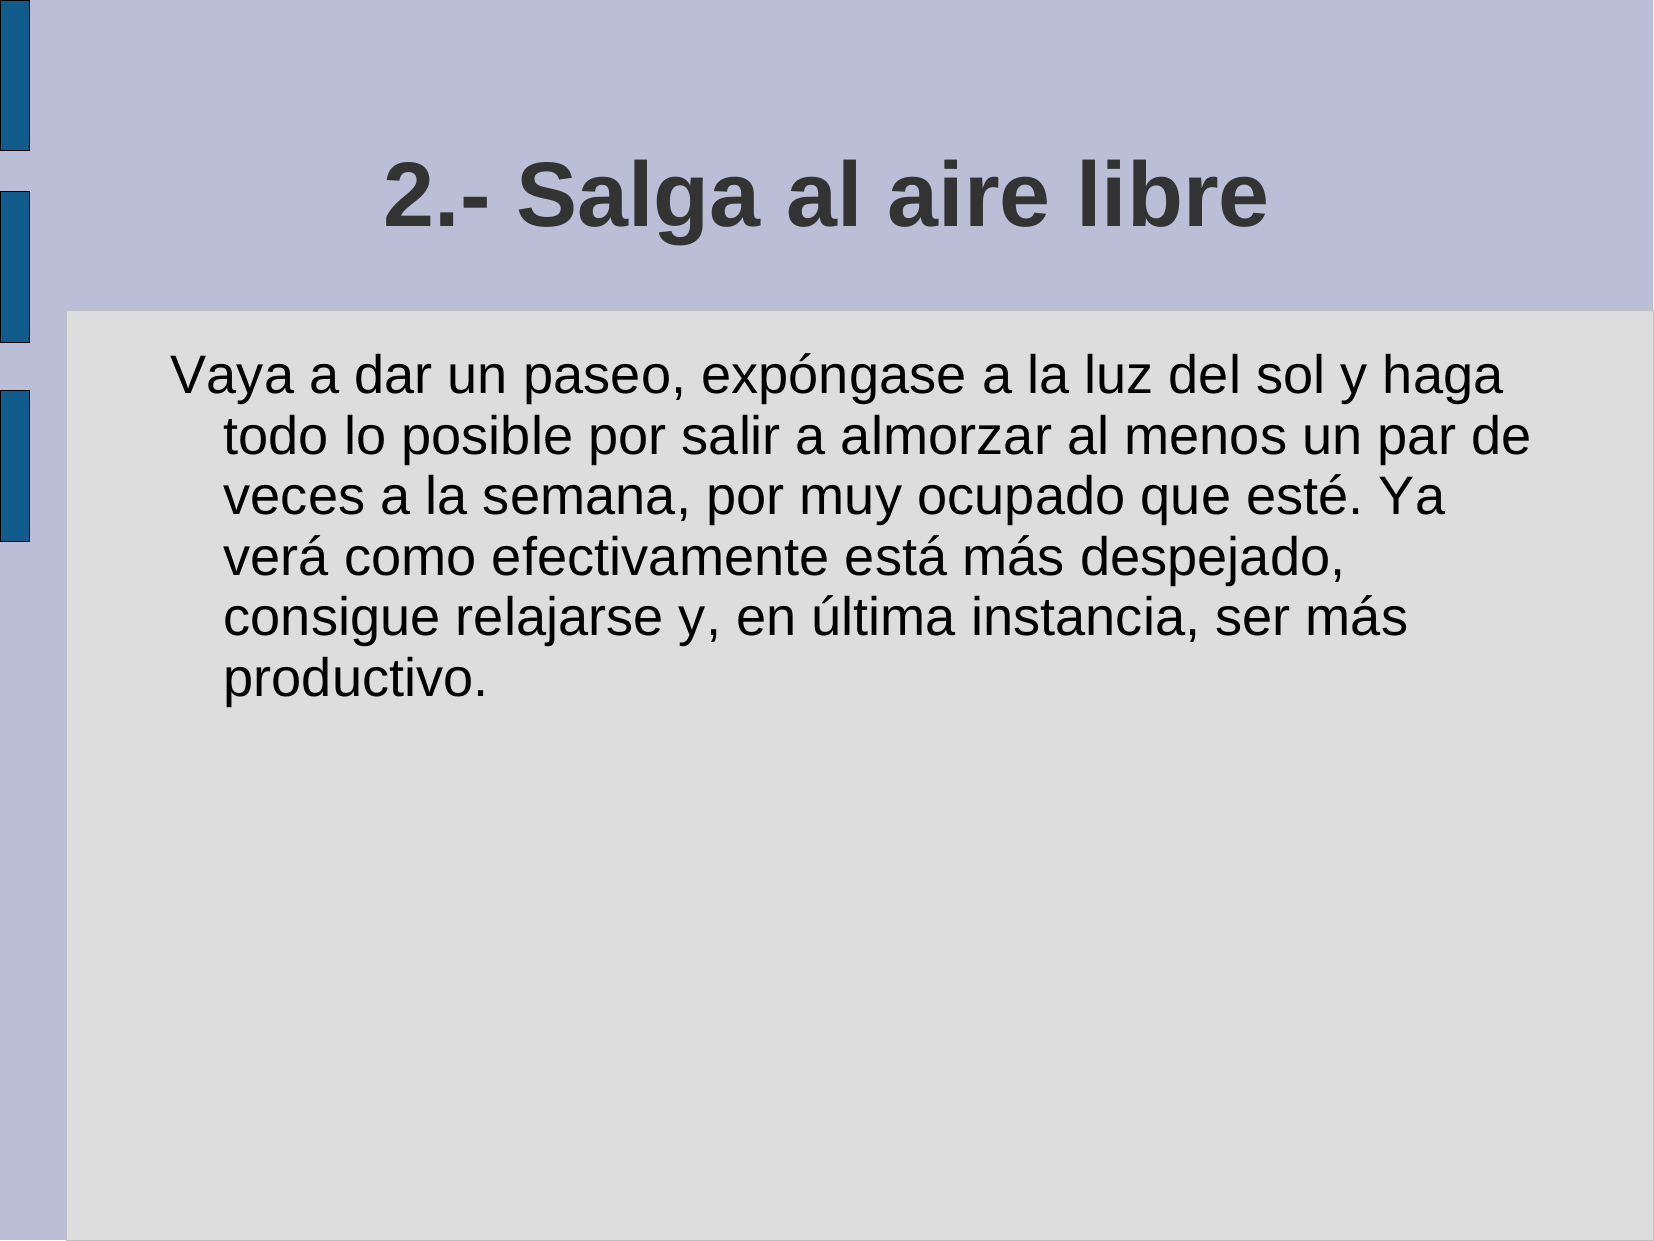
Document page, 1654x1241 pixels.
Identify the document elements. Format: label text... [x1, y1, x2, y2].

title 2.- Salga al aire libre [121, 91, 1534, 299]
list Vaya a dar un paseo, expóngase a la luz del sol y haga todo lo posible por salir a almorzar al menos un par de veces a la semana, por muy ocupado que esté. Ya verá como efectivamente está más despejado, consigue relajarse y, en última instancia, ser más productivo. [152, 344, 1534, 1127]
